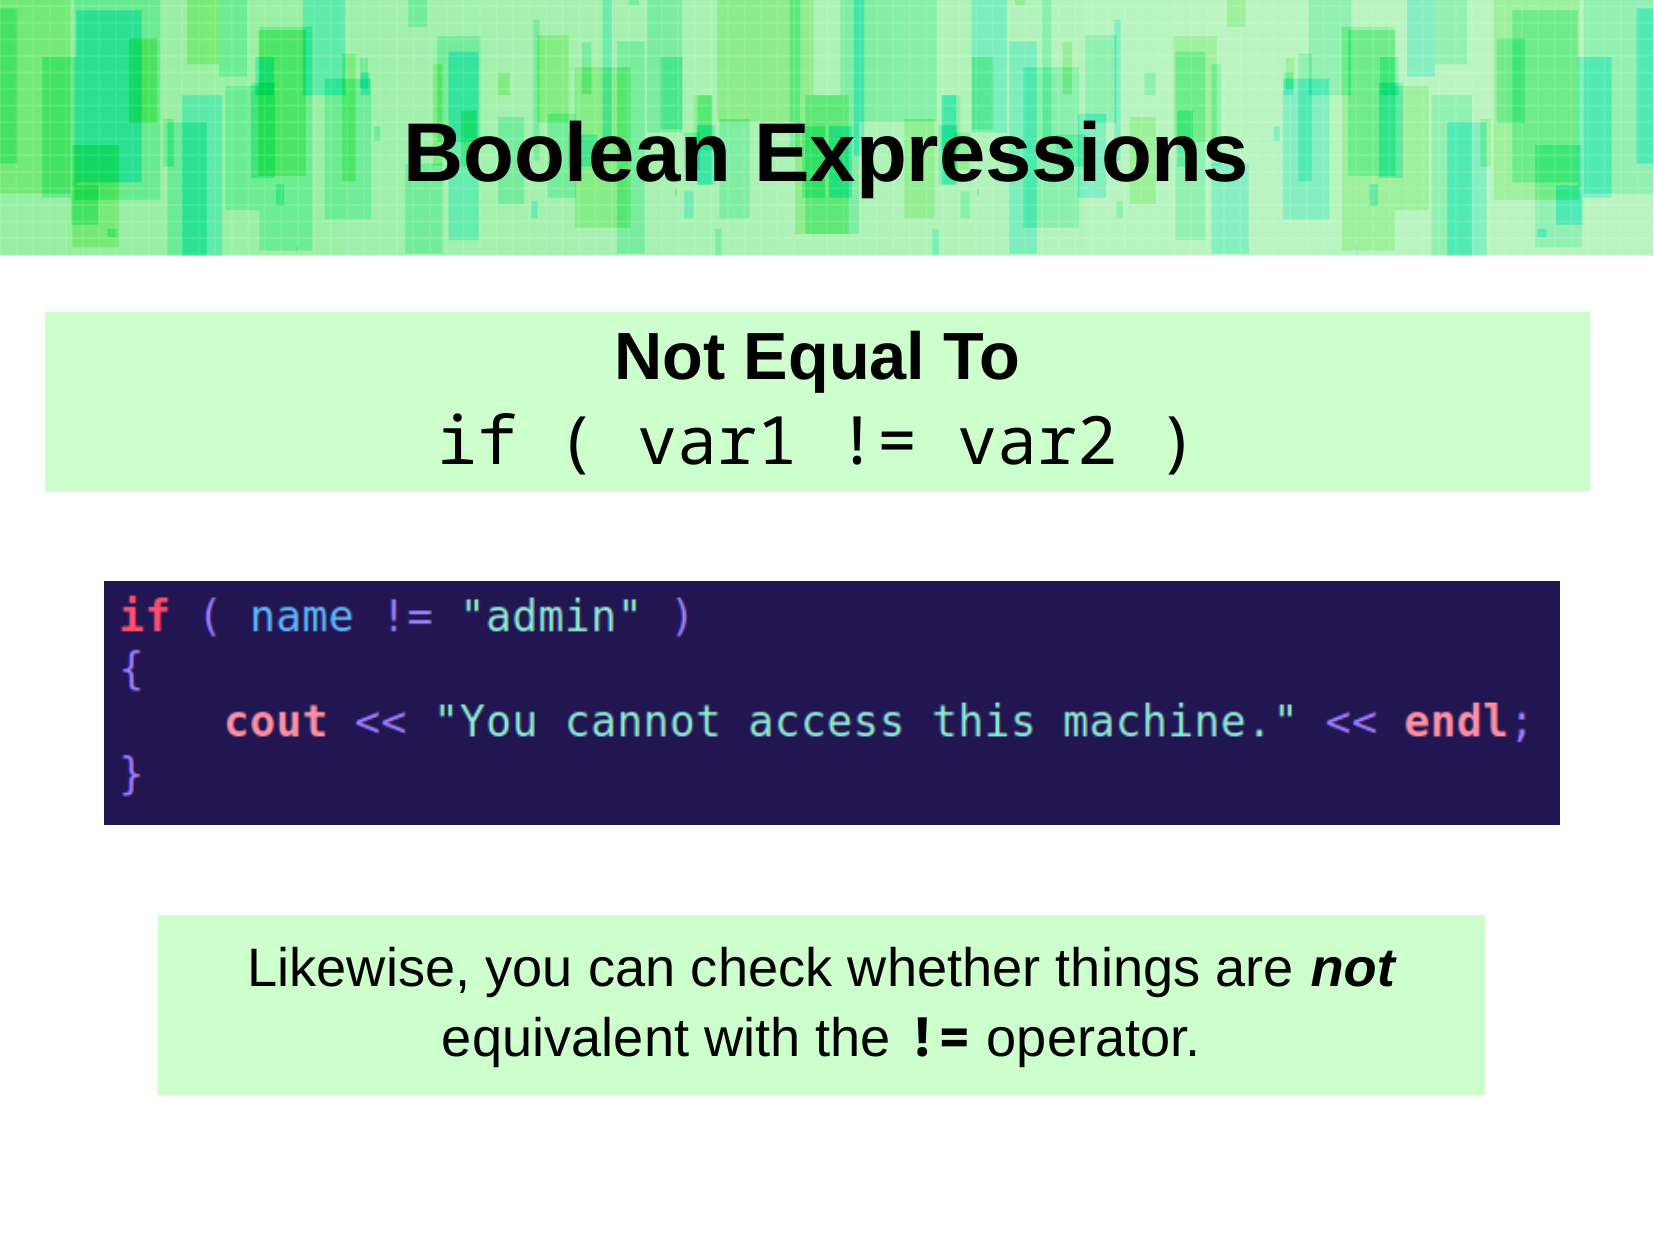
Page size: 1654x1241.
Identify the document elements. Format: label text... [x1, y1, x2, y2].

subtitle Not Equal To if ( var1 != var2 ) [45, 311, 1591, 492]
title Boolean Expressions [82, 49, 1571, 257]
text_box Likewise, you can check whether things are not equivalent with the != operator. [157, 915, 1486, 1096]
picture [0, 0, 1654, 1241]
